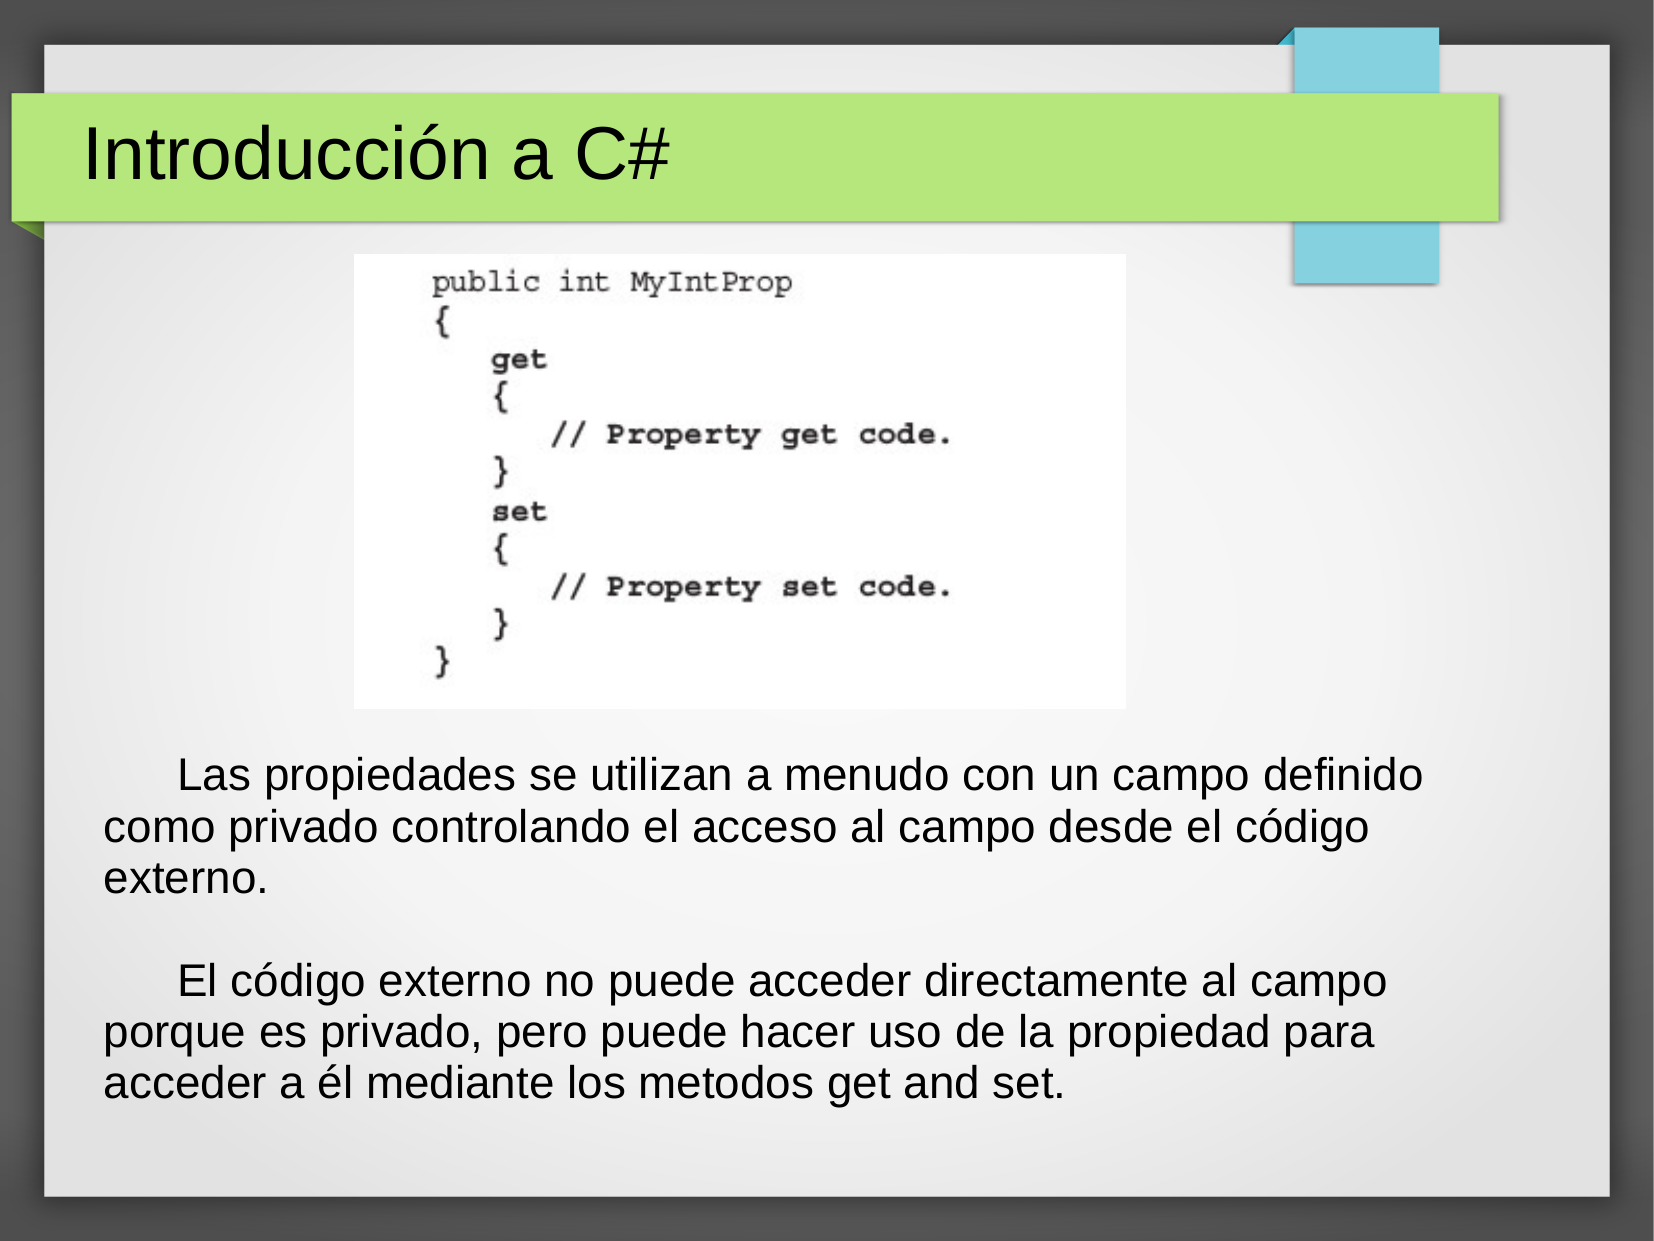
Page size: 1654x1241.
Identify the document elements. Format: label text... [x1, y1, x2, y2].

title Introducción a C# [82, 94, 1264, 213]
picture [0, 0, 1654, 1241]
title Las propiedades se utilizan a menudo con un campo definido como privado controlando el acceso al campo desde el código externo. El código externo no puede acceder directamente al campo porque es privado, pero puede hacer uso de la propiedad para acceder a él mediante los metodos get and set. [103, 749, 1512, 1109]
